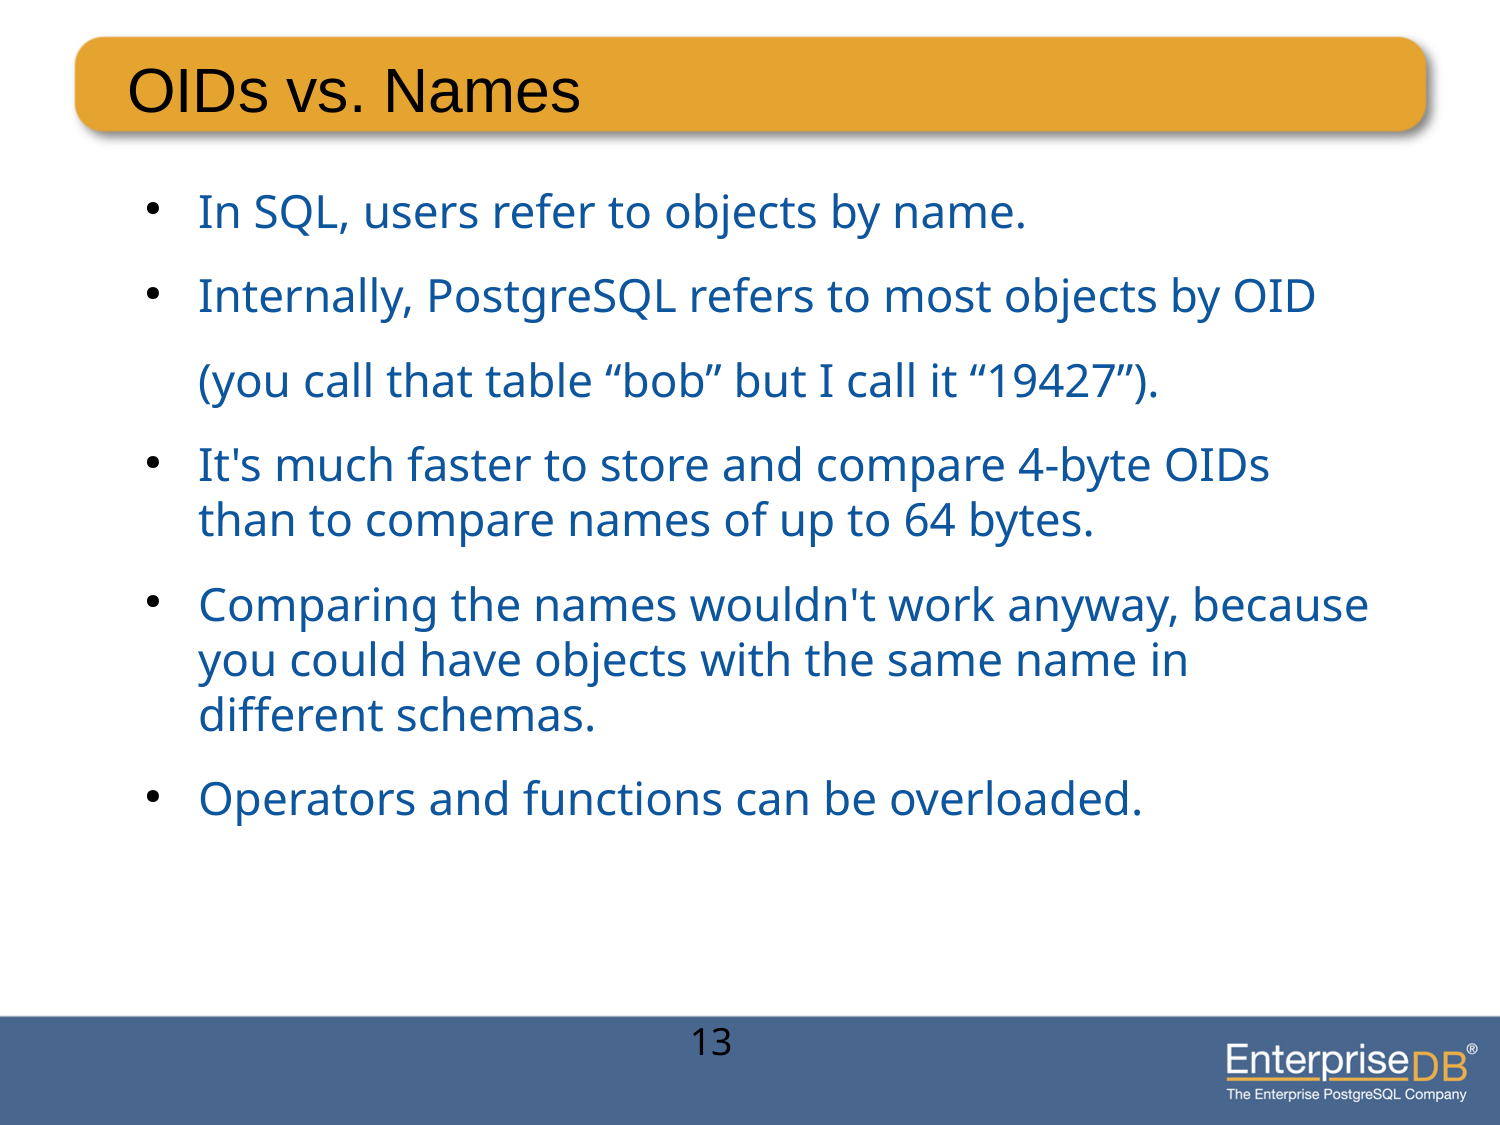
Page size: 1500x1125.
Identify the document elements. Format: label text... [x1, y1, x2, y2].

list In SQL, users refer to objects by name. Internally, PostgreSQL refers to most objects by OID (you call that table “bob” but I call it “19427”). It's much faster to store and compare 4-byte OIDs than to compare names of up to 64 bytes. Comparing the names wouldn't work anyway, because you could have objects with the same name in different schemas. Operators and functions can be overloaded. [112, 174, 1388, 963]
picture [0, 0, 1500, 1125]
slide_number <number> [675, 1010, 825, 1125]
title OIDs vs. Names [112, 37, 1388, 138]
